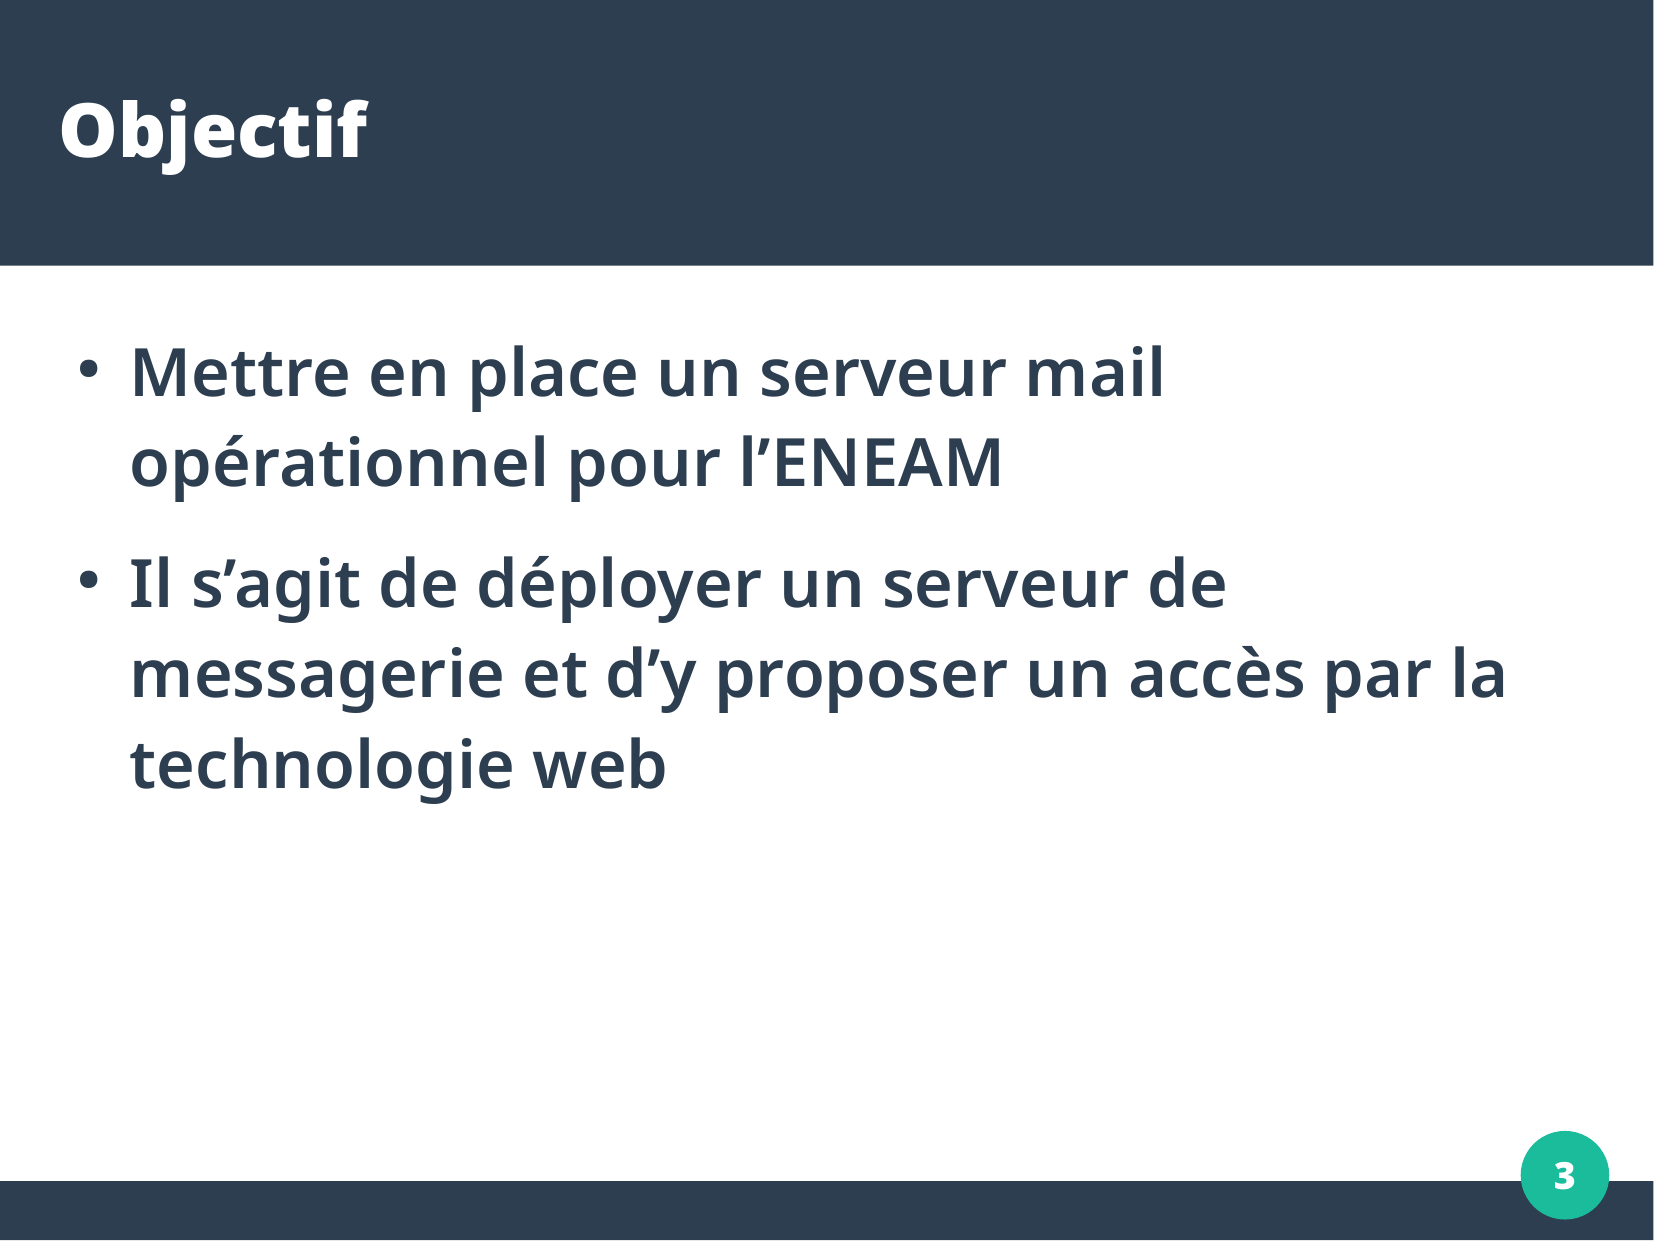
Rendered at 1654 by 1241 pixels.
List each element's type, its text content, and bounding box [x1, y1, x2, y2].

title Objectif [59, 49, 1595, 207]
list Mettre en place un serveur mail opérationnel pour l’ENEAM Il s’agit de déployer un serveur de messagerie et d’y proposer un accès par la technologie web [59, 324, 1595, 1152]
